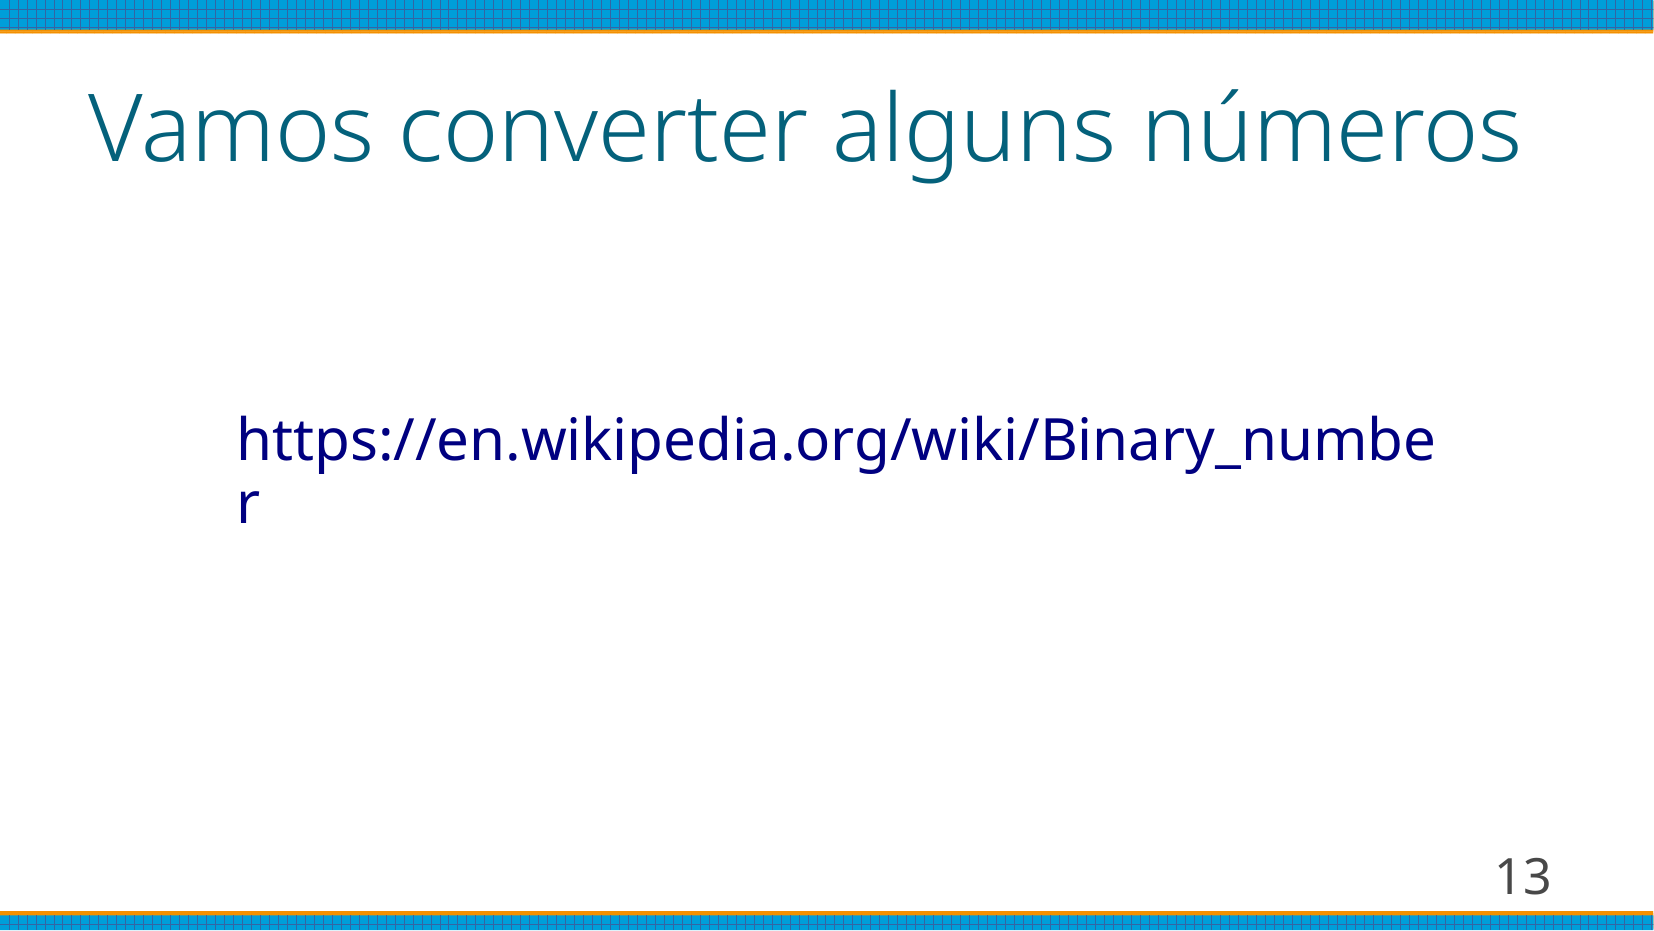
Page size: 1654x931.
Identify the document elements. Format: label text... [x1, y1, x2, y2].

list https://en.wikipedia.org/wiki/Binary_number [236, 398, 1447, 502]
title Vamos converter alguns números [88, 44, 1565, 207]
